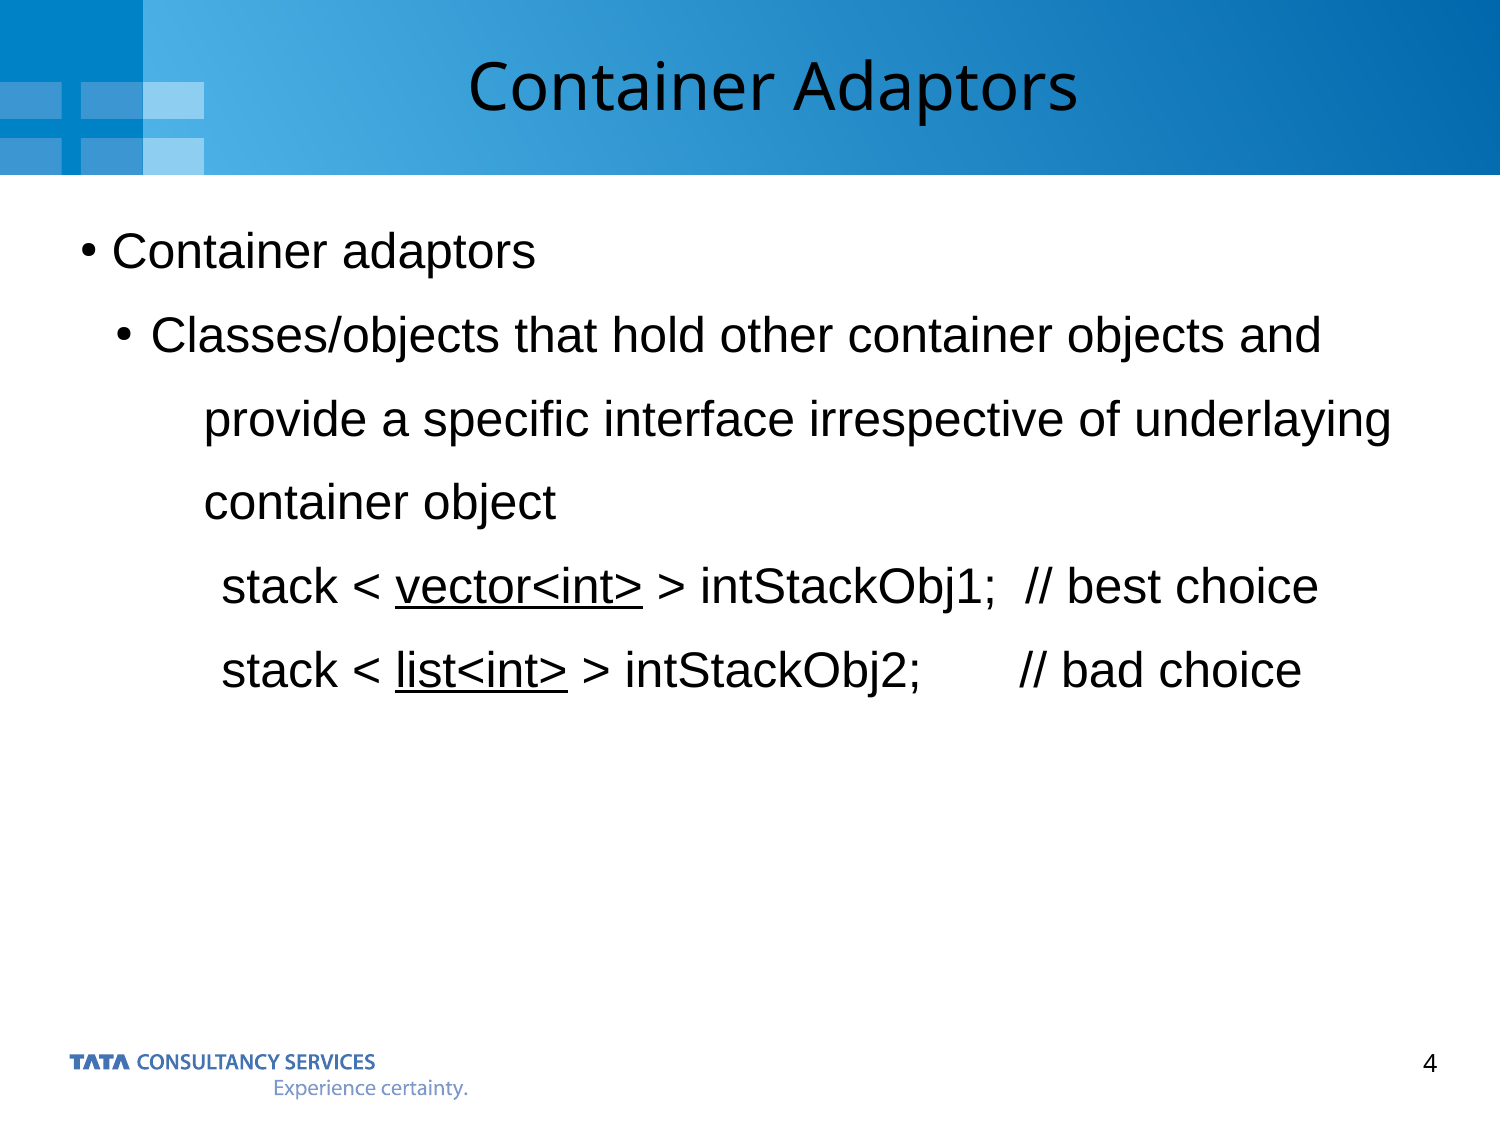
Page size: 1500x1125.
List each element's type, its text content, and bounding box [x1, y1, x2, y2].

text_box Container Adaptors [200, 1, 1347, 166]
text_box Container adaptors Classes/objects that hold other container objects and provide a specific interface irrespective of underlaying container object stack < vector<int> > intStackObj1; // best choice stack < list<int> > intStackObj2; // bad choice [47, 188, 1441, 1040]
